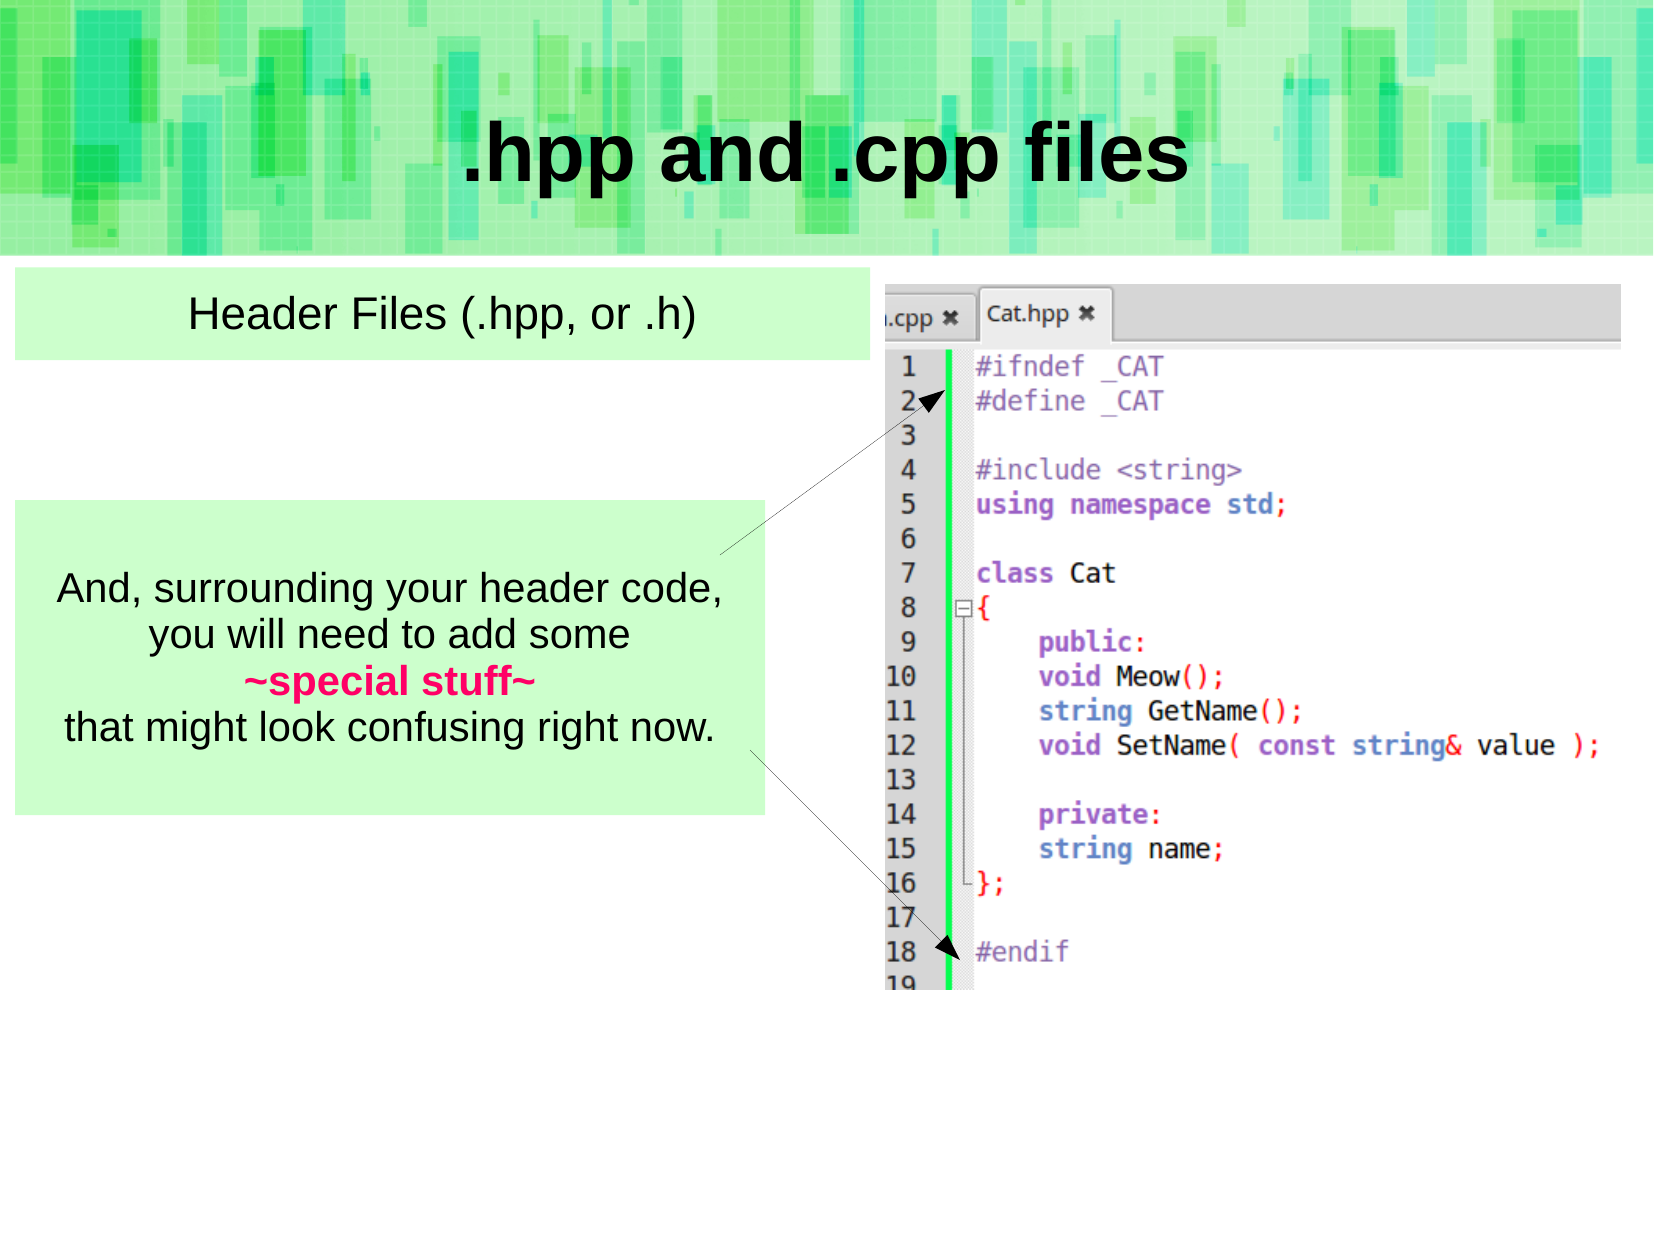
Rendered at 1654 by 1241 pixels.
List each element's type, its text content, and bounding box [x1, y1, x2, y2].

title .hpp and .cpp files [82, 49, 1571, 257]
text_box And, surrounding your header code, you will need to add some ~special stuff~ that might look confusing right now. [15, 500, 766, 816]
picture [0, 0, 1654, 1241]
text_box Header Files (.hpp, or .h) [15, 267, 871, 361]
